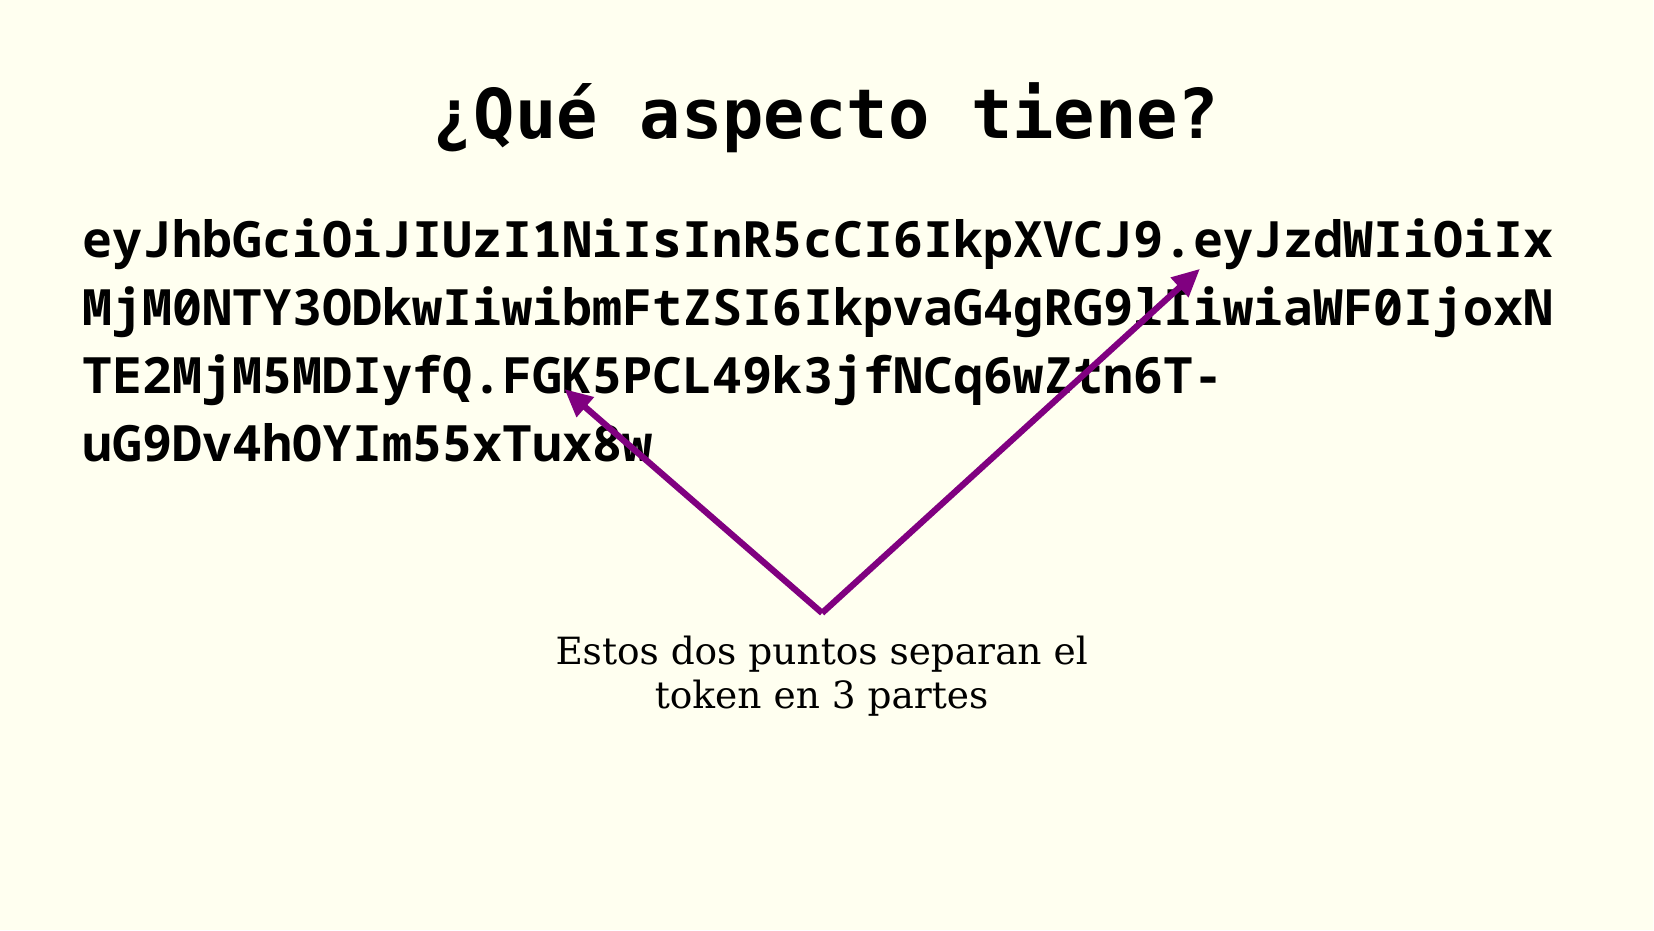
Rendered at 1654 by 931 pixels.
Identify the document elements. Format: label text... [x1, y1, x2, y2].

subtitle eyJhbGciOiJIUzI1NiIsInR5cCI6IkpXVCJ9.eyJzdWIiOiIxMjM0NTY3ODkwIiwibmFtZSI6IkpvaG4gRG9lIiwiaWF0IjoxNTE2MjM5MDIyfQ.FGK5PCL49k3jfNCq6wZtn6T-uG9Dv4hOYIm55xTux8w [82, 199, 1571, 481]
title ¿Qué aspecto tiene? [82, 37, 1571, 193]
text_box Estos dos puntos separan el token en 3 partes [540, 622, 1104, 725]
